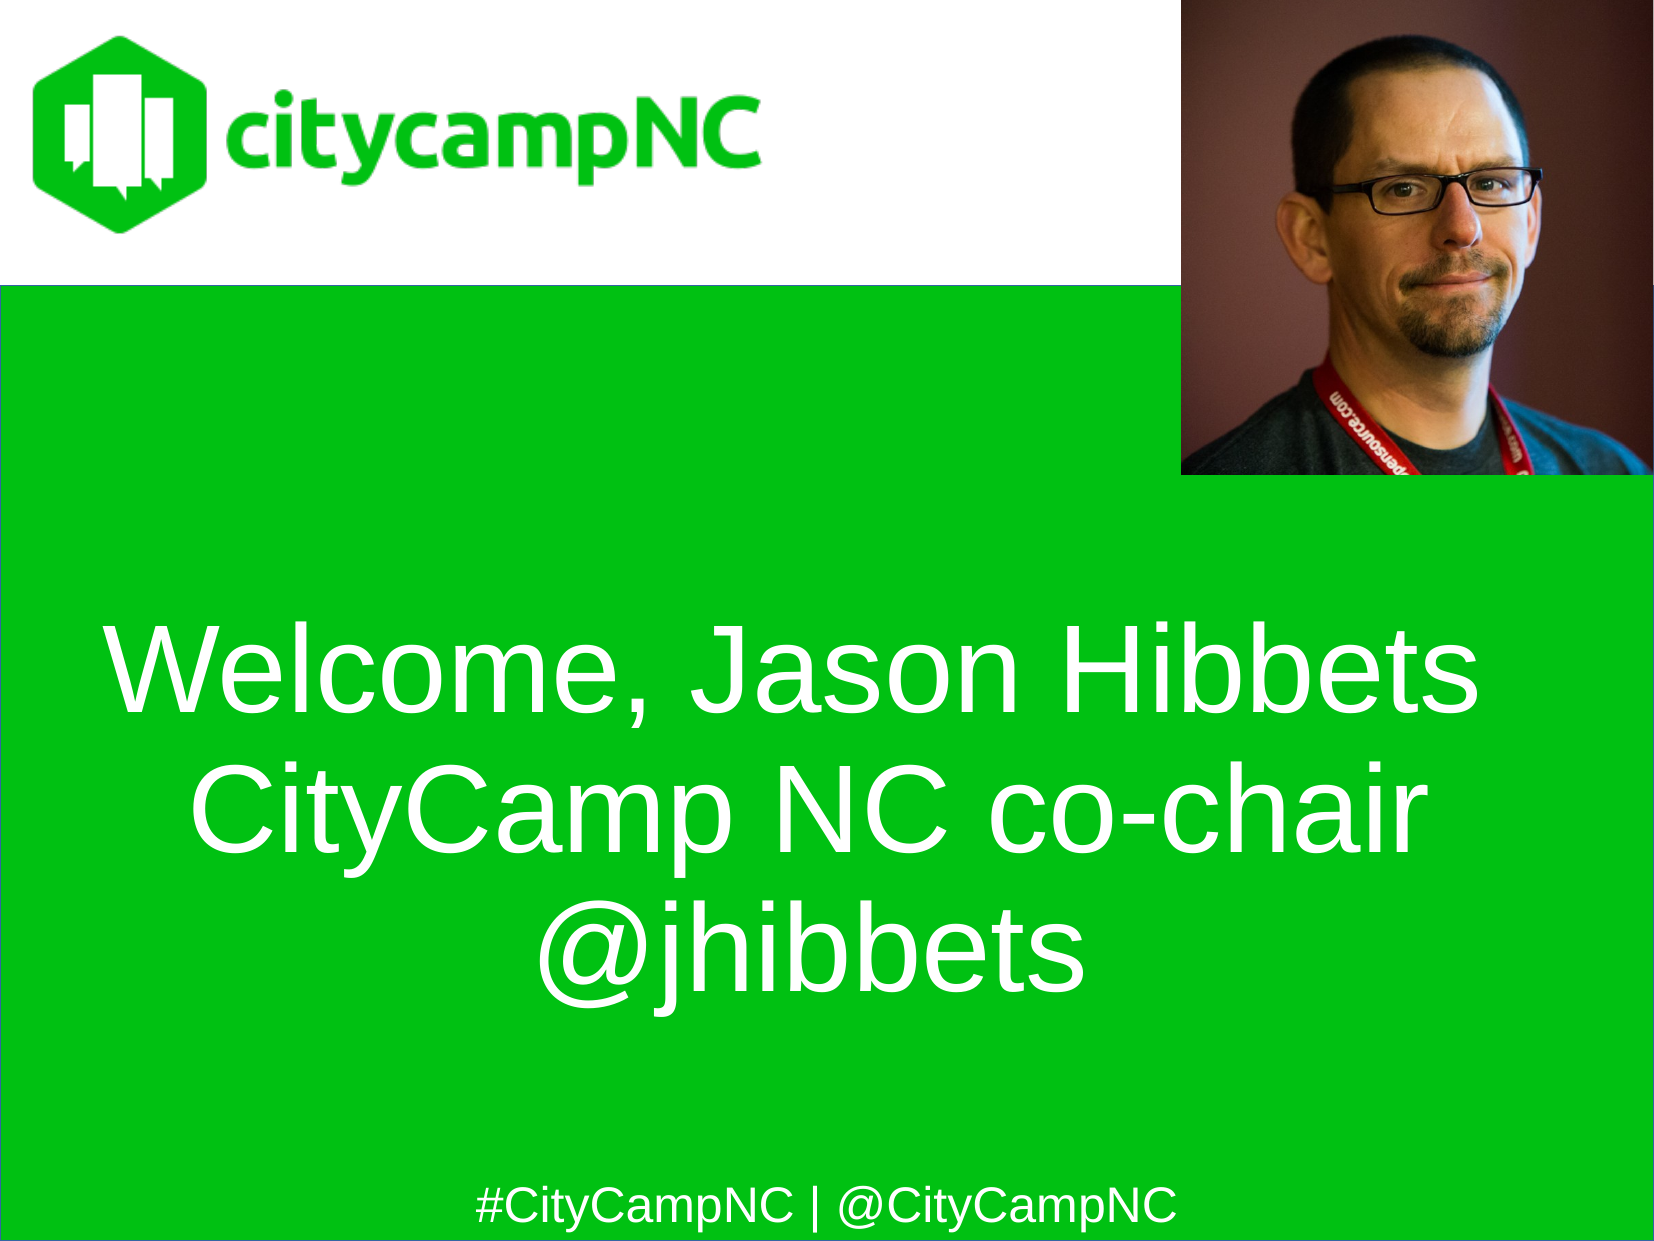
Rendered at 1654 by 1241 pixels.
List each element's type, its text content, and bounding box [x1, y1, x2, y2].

text_box Welcome, Jason Hibbets CityCamp NC co-chair @jhibbets [87, 591, 1532, 1025]
picture [1521, 420, 1631, 475]
picture [0, 3, 794, 267]
picture [1546, 463, 1555, 469]
picture [1181, 0, 1654, 475]
